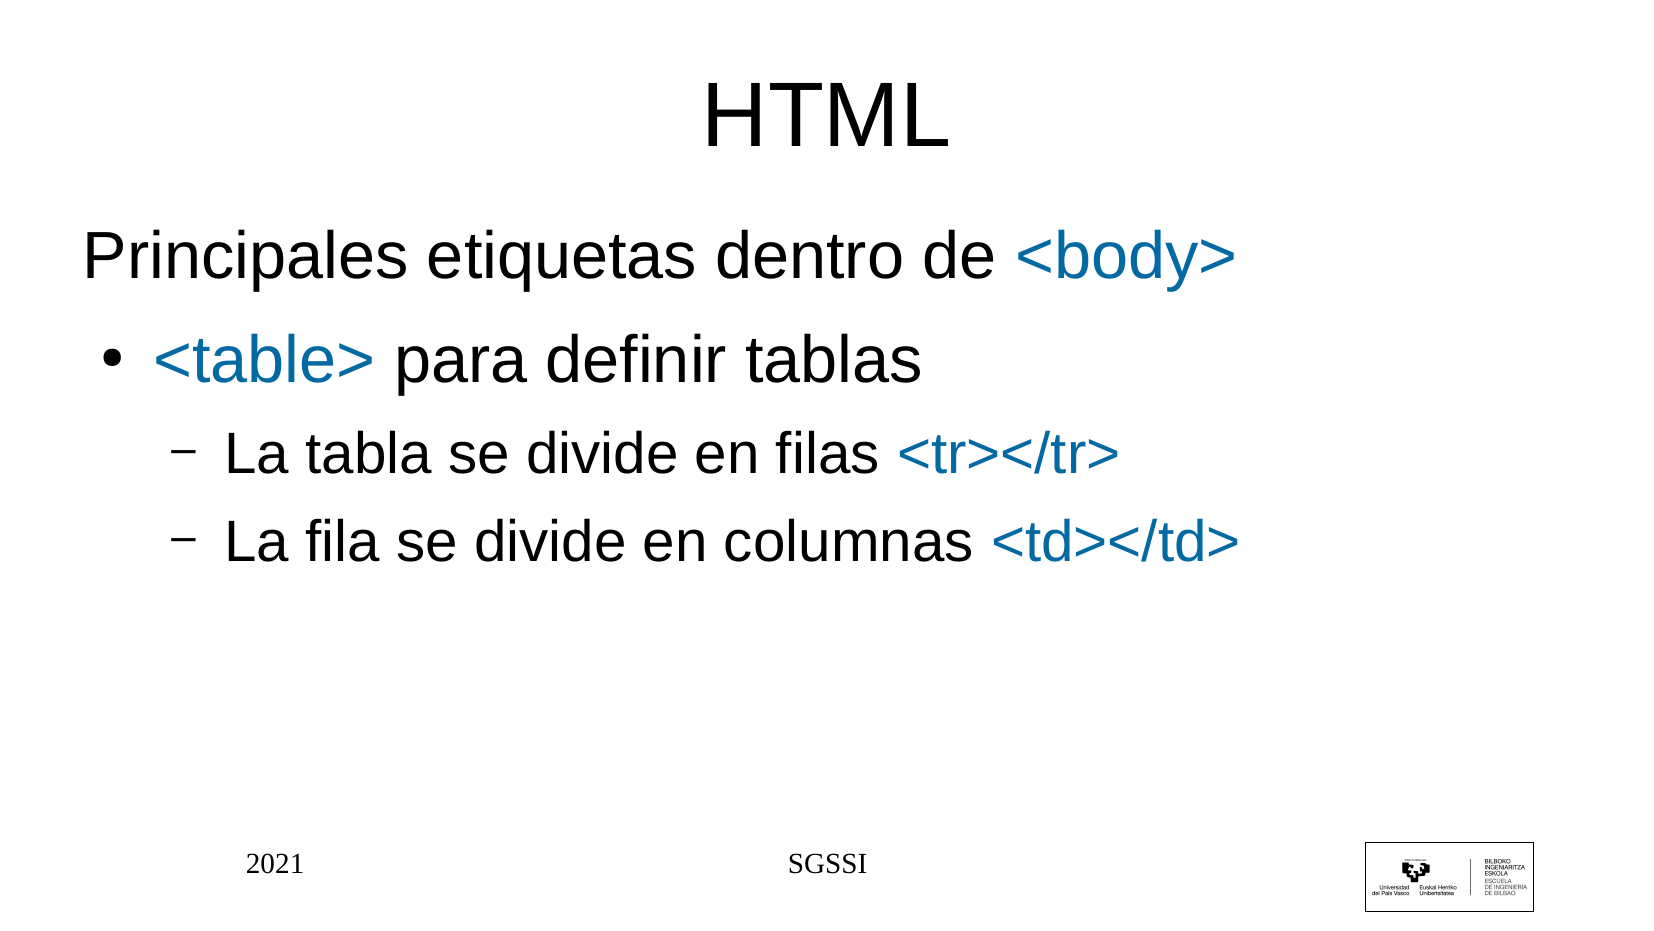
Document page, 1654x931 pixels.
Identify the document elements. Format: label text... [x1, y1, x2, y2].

picture [1366, 843, 1533, 911]
title HTML [82, 37, 1571, 193]
list Principales etiquetas dentro de <body> <table> para definir tablas La tabla se divide en filas <tr></tr> La fila se divide en columnas <td></td> [82, 217, 1456, 758]
